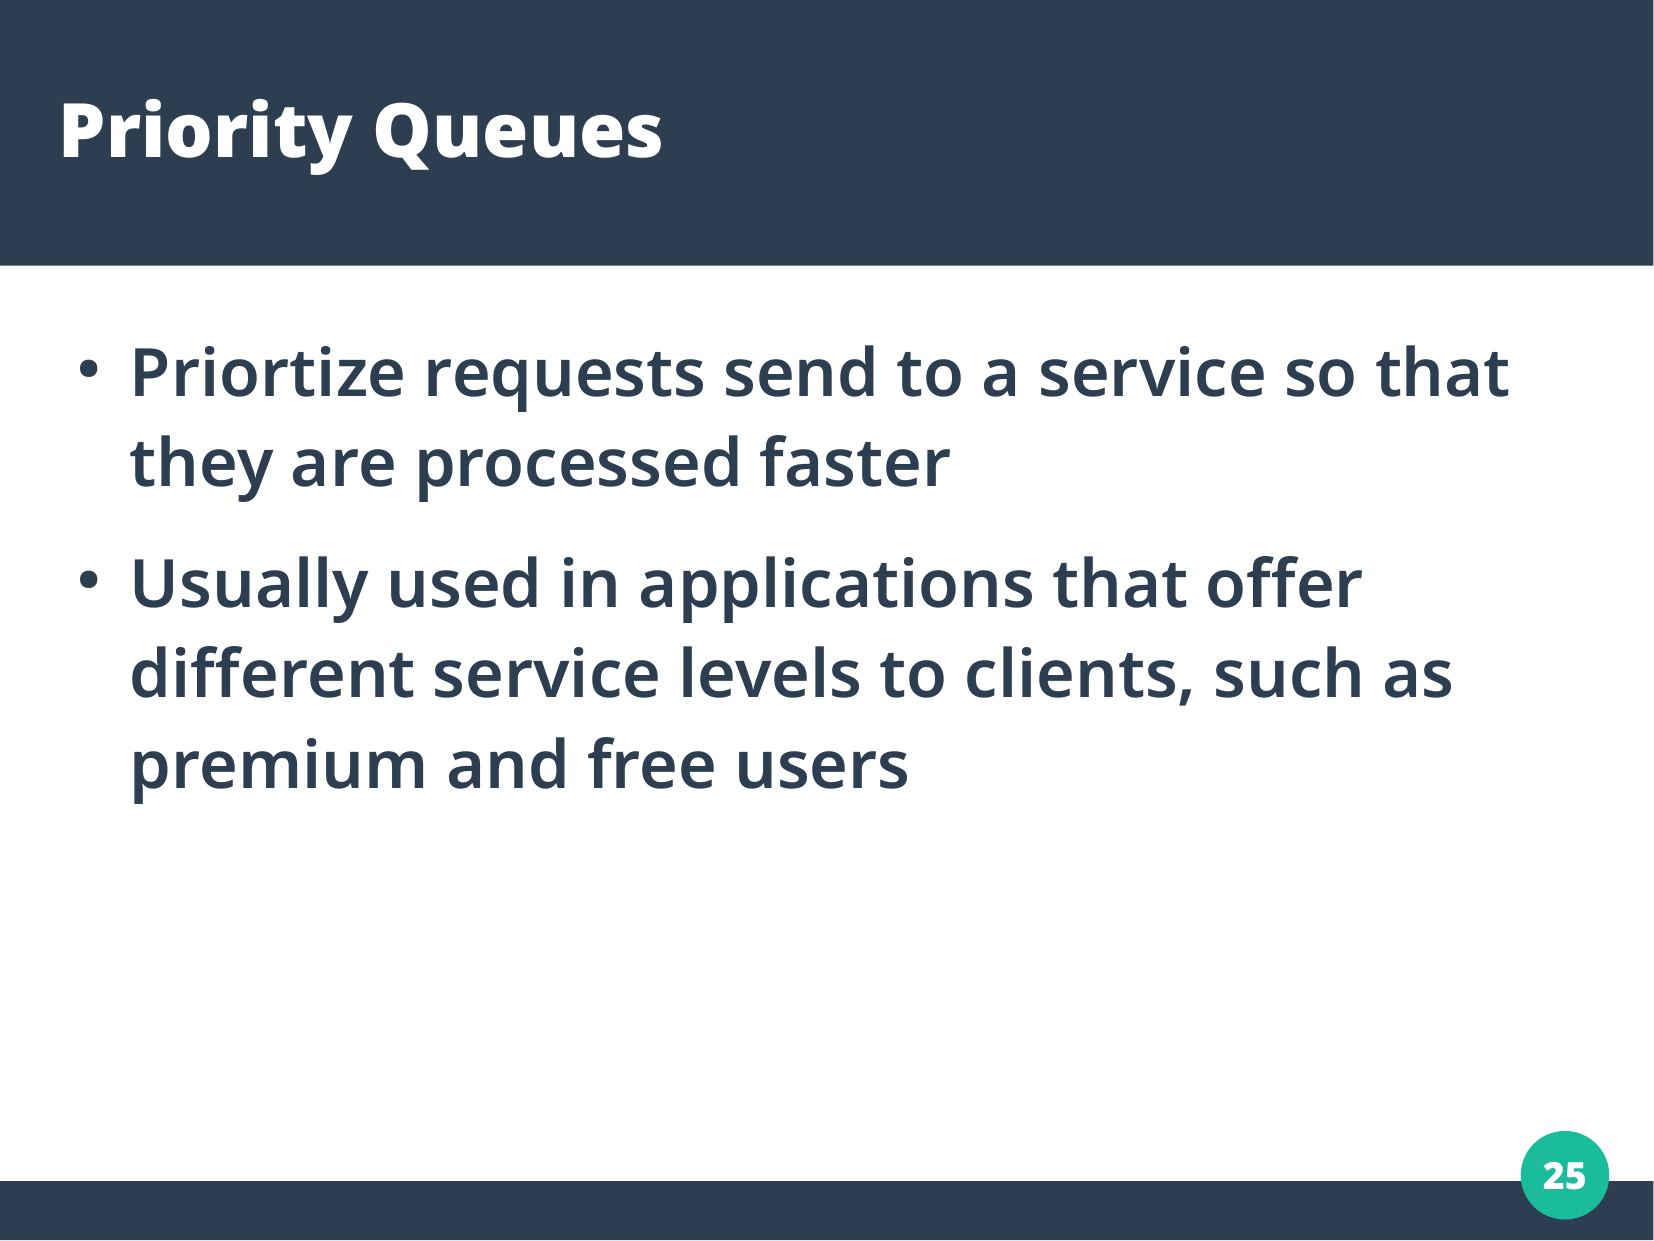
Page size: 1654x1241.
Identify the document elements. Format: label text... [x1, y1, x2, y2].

title Priority Queues [59, 49, 1595, 207]
list Priortize requests send to a service so that they are processed faster Usually used in applications that offer different service levels to clients, such as premium and free users [59, 324, 1595, 1152]
